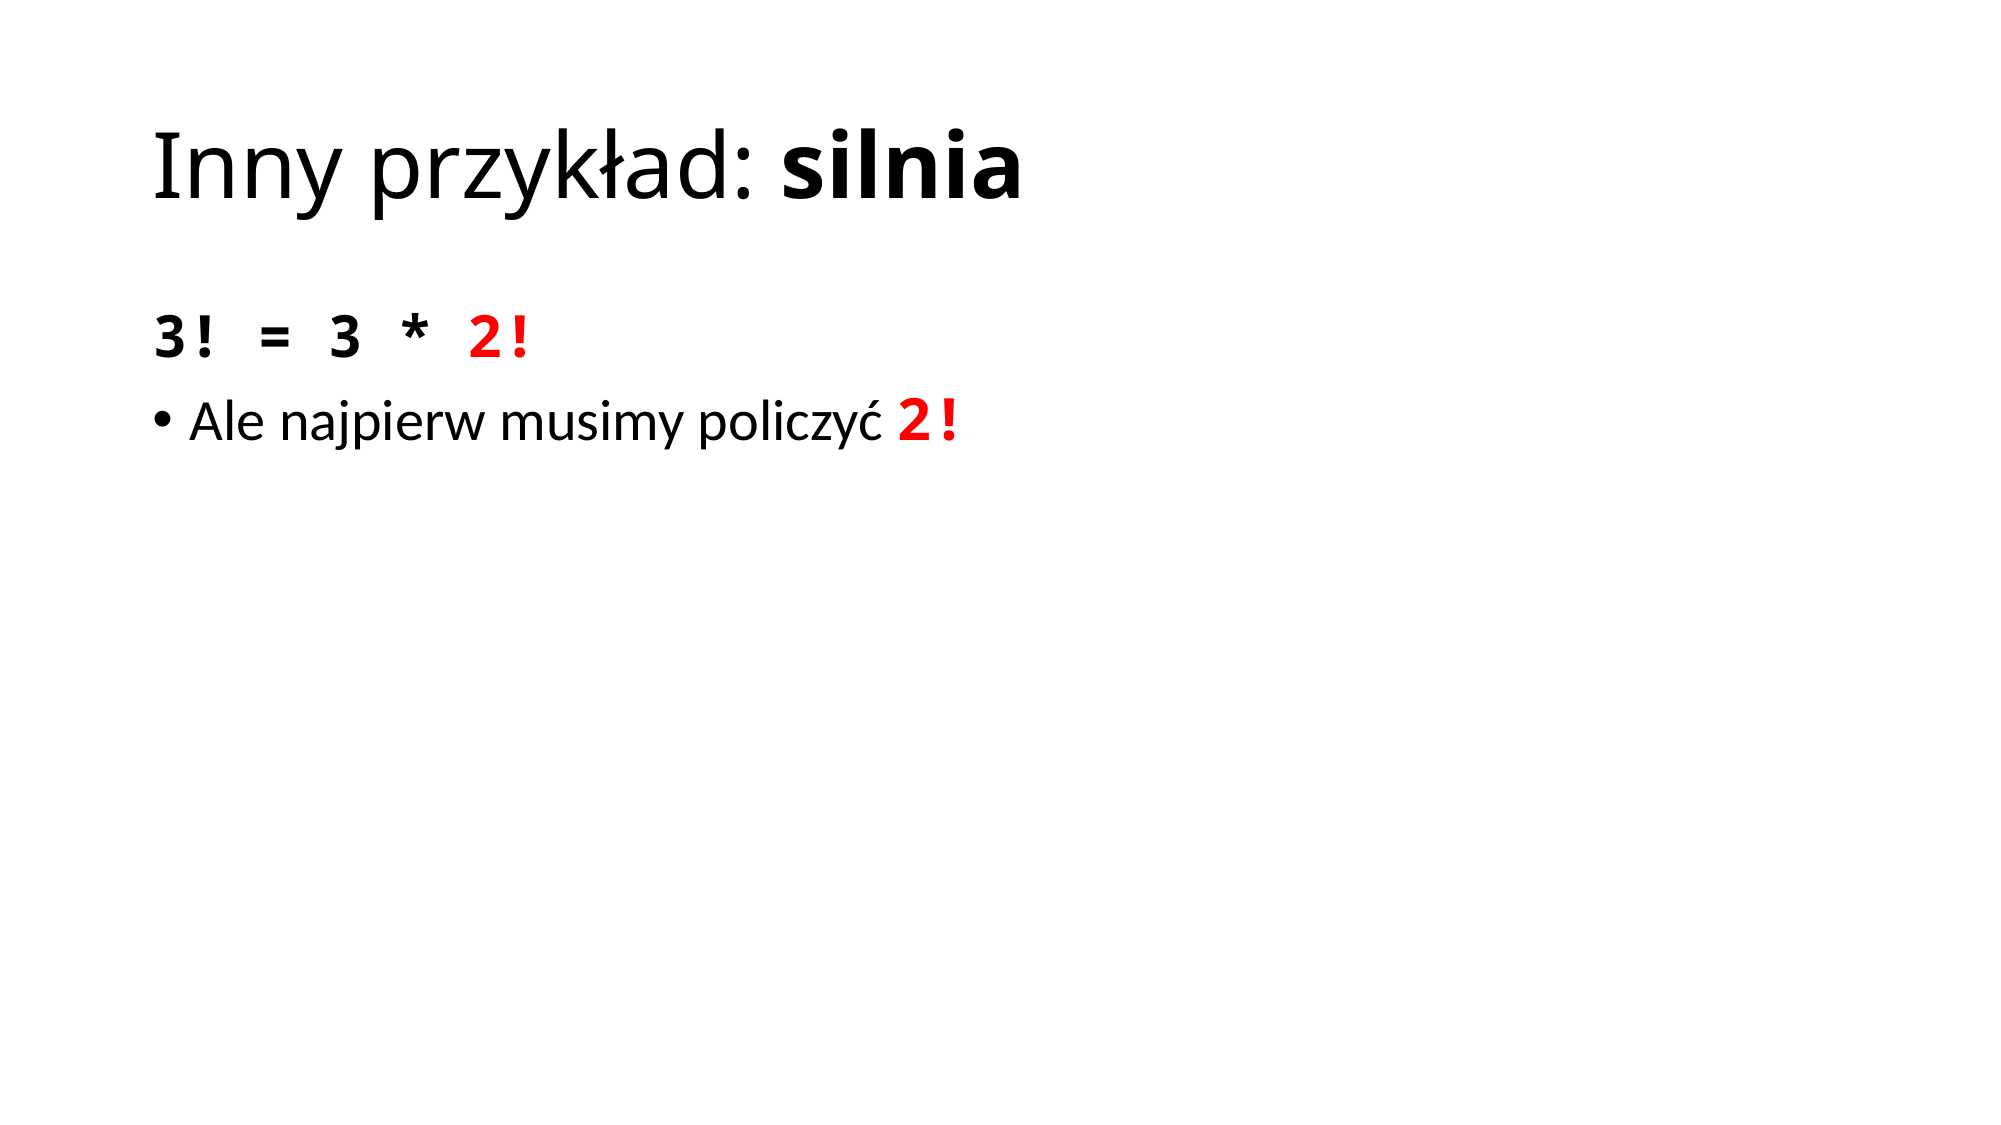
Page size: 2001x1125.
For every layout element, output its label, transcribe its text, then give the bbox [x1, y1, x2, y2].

list 3! = 3 * 2! Ale najpierw musimy policzyć 2! [137, 299, 1863, 1014]
title Inny przykład: silnia [137, 59, 1863, 278]
